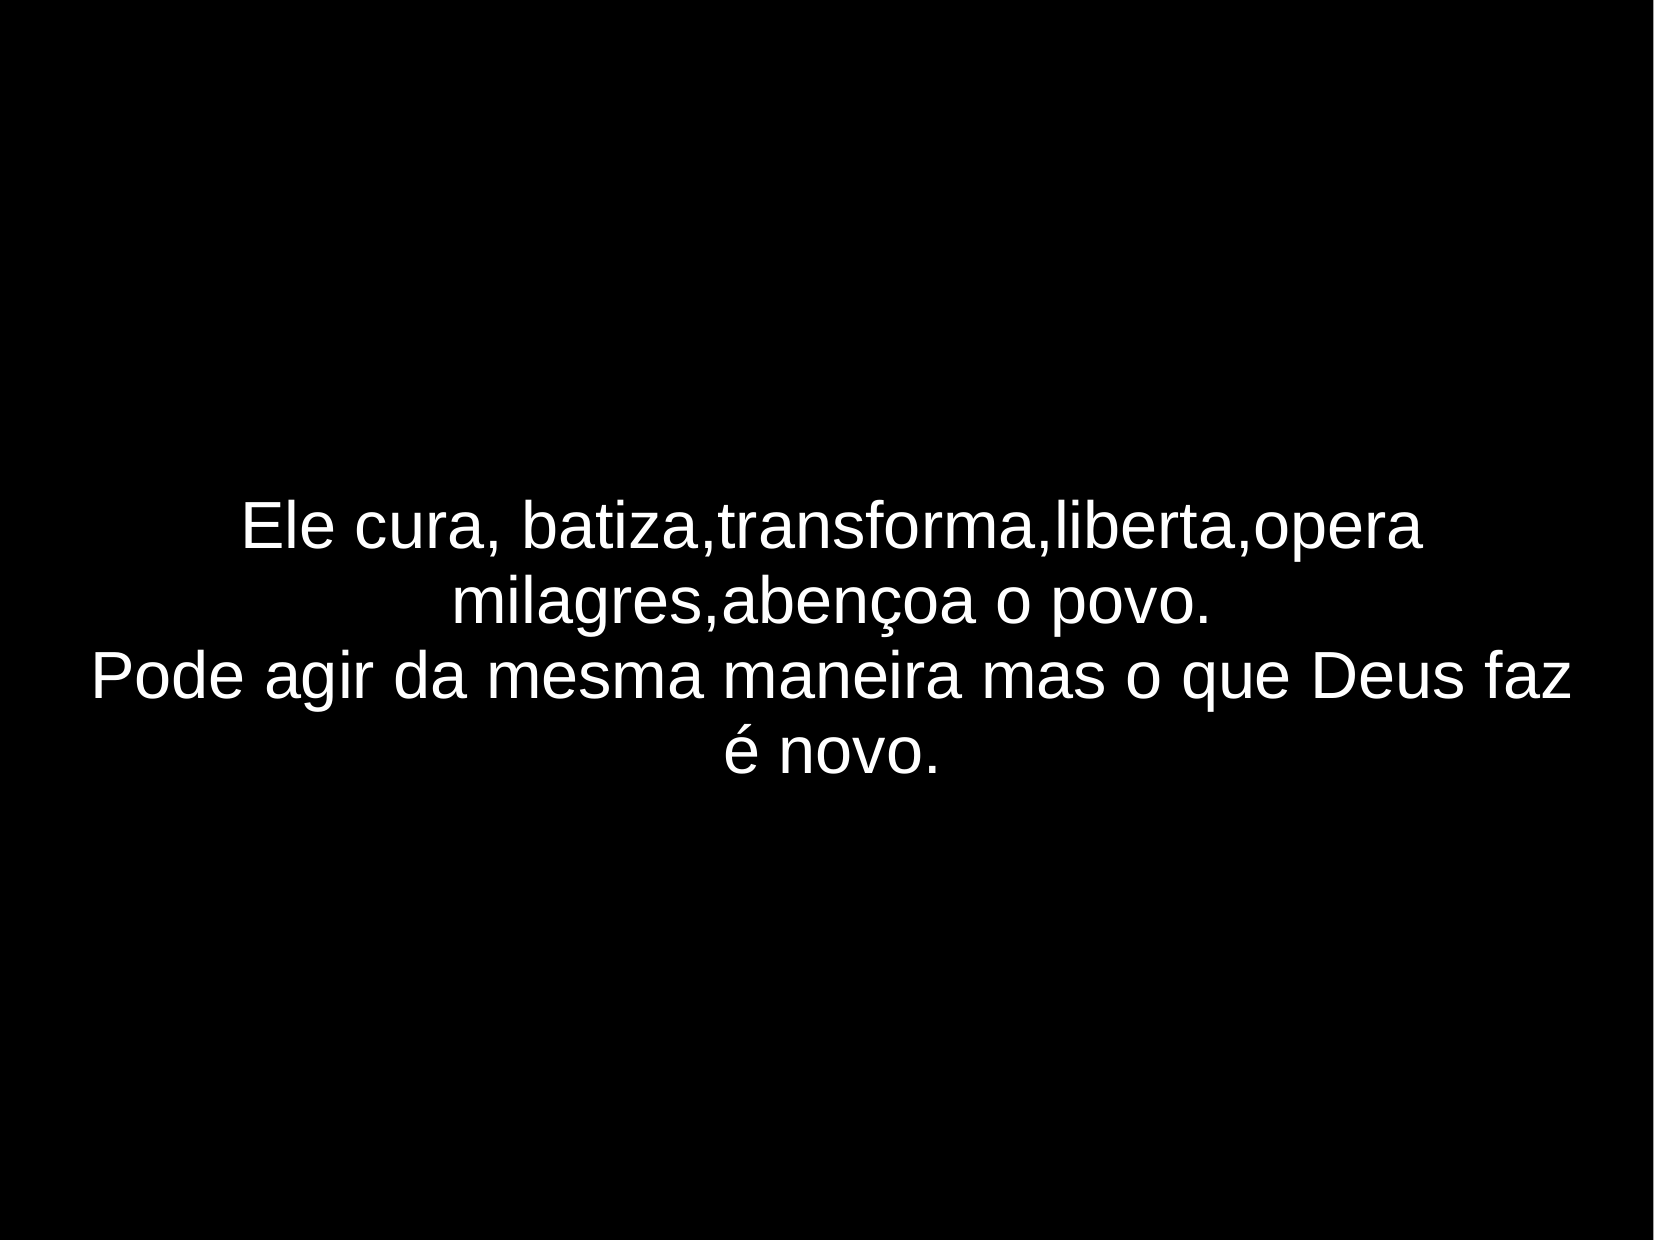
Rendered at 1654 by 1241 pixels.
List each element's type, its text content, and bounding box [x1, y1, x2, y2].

subtitle Ele cura, batiza,transforma,liberta,opera milagres,abençoa o povo. Pode agir da mesma maneira mas o que Deus faz é novo. [70, 70, 1595, 1205]
